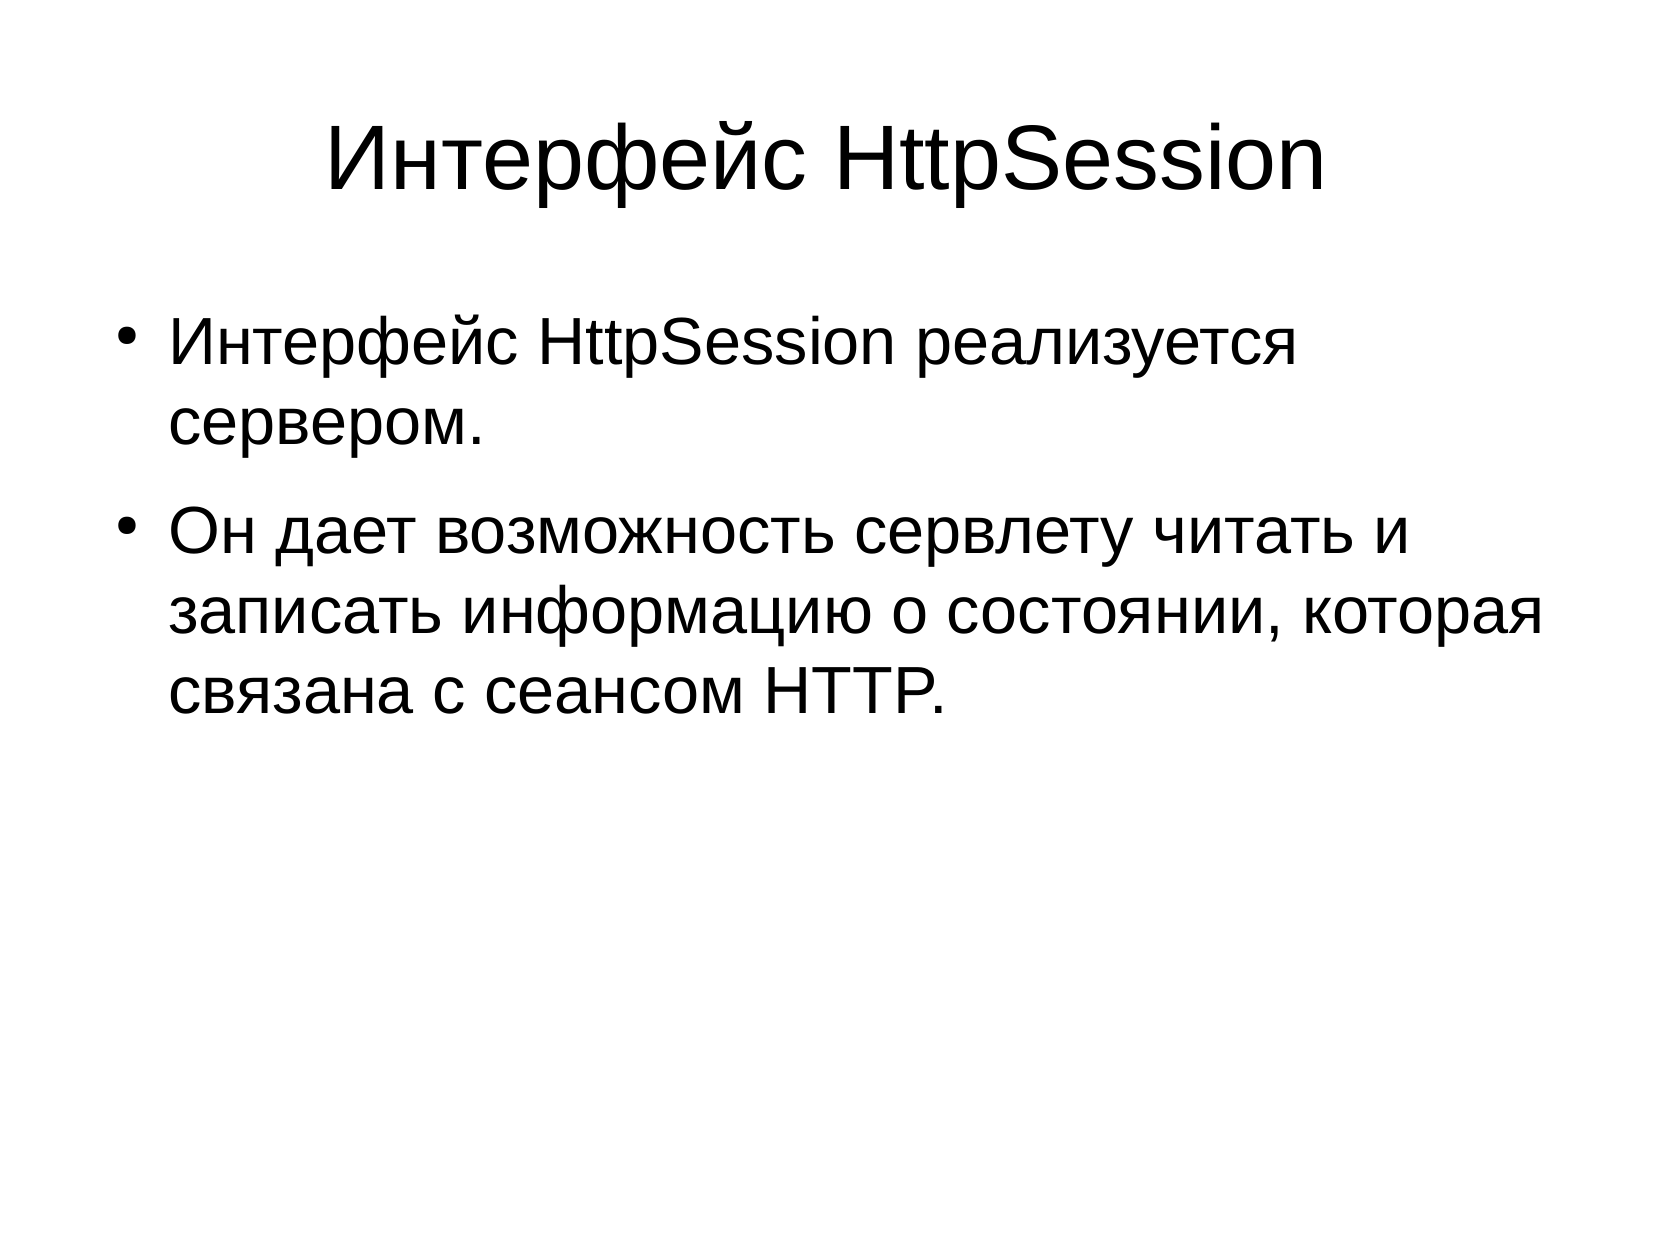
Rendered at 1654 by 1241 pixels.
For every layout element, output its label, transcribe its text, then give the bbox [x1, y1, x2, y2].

list Интерфейс HttpSession реализуется сервером. Он дает возможность сервлету читать и записать информацию о состоянии, которая связана с сеансом HTTP. [82, 290, 1571, 1010]
title Интерфейс HttpSession [82, 49, 1571, 257]
